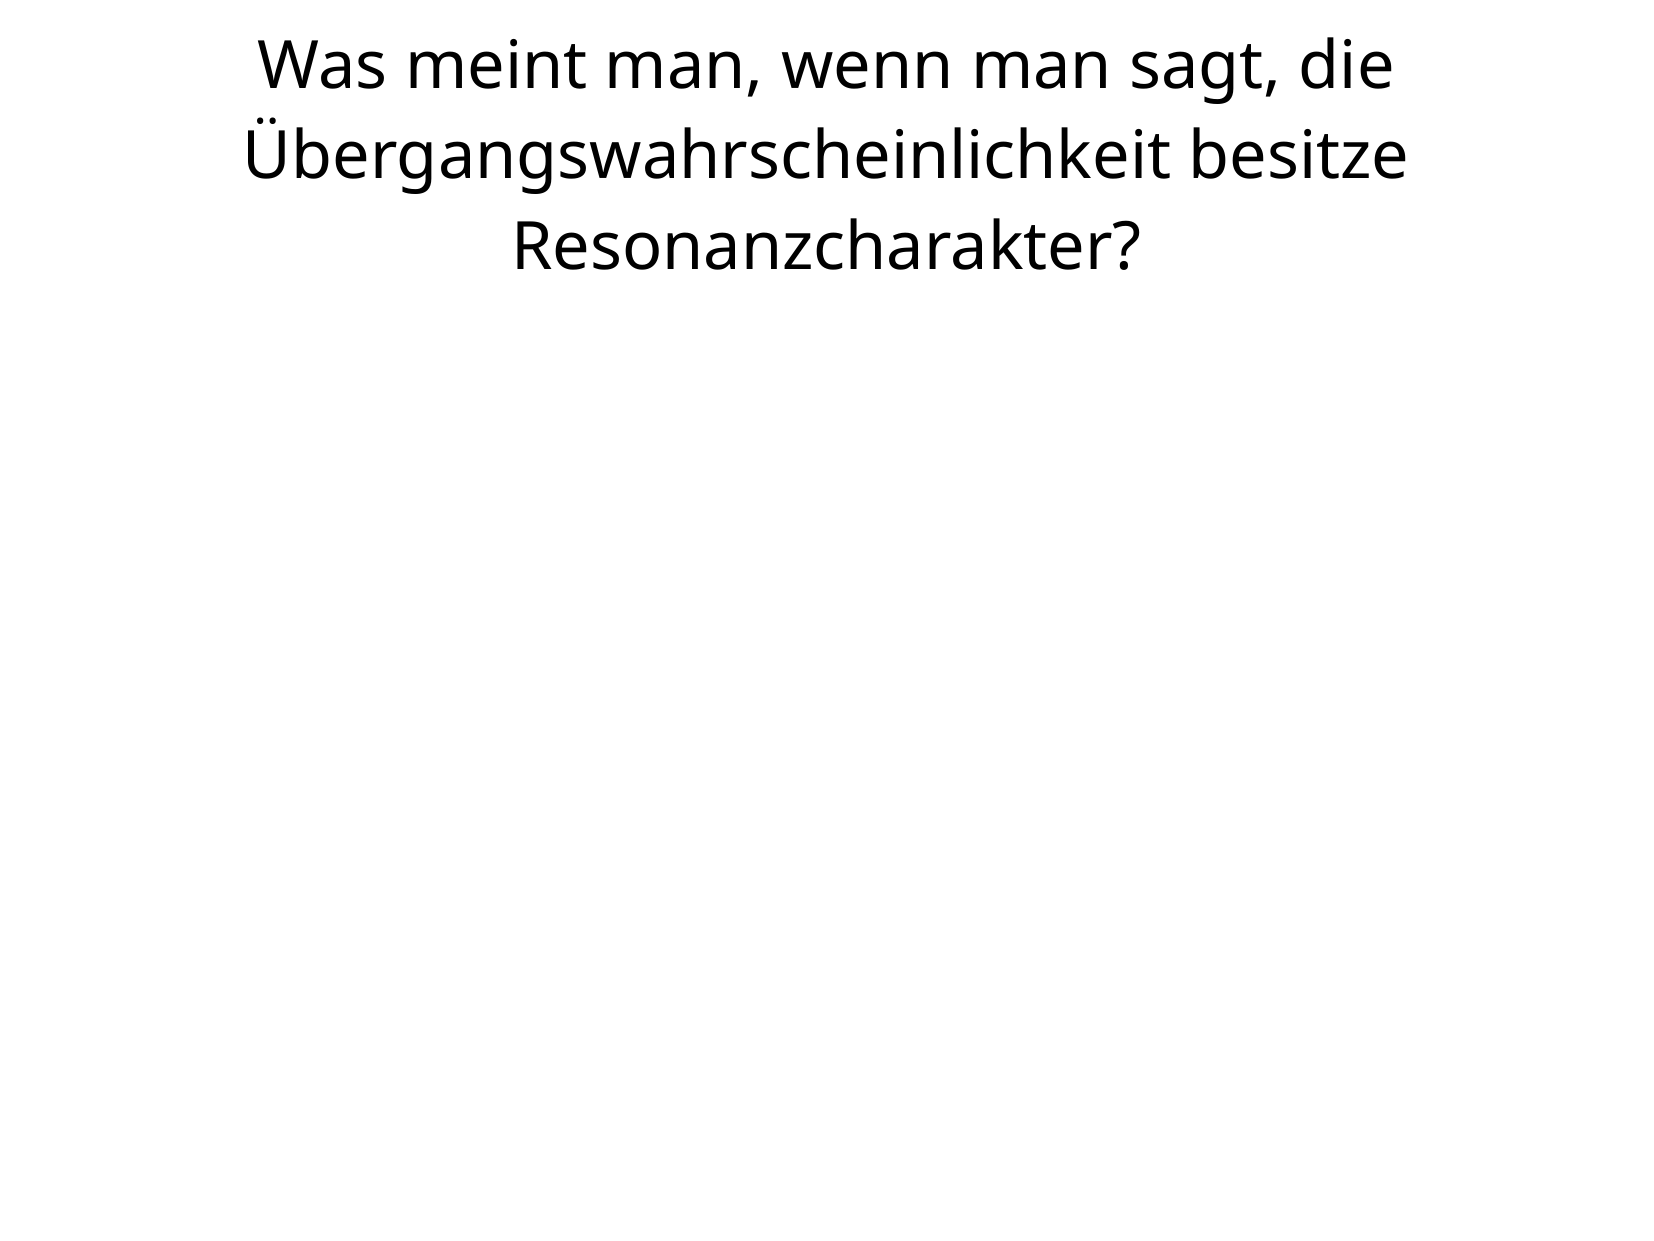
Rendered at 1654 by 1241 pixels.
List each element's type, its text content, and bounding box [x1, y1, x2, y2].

title Was meint man, wenn man sagt, die Übergangswahrscheinlichkeit besitze Resonanzcharakter? [82, 19, 1571, 287]
